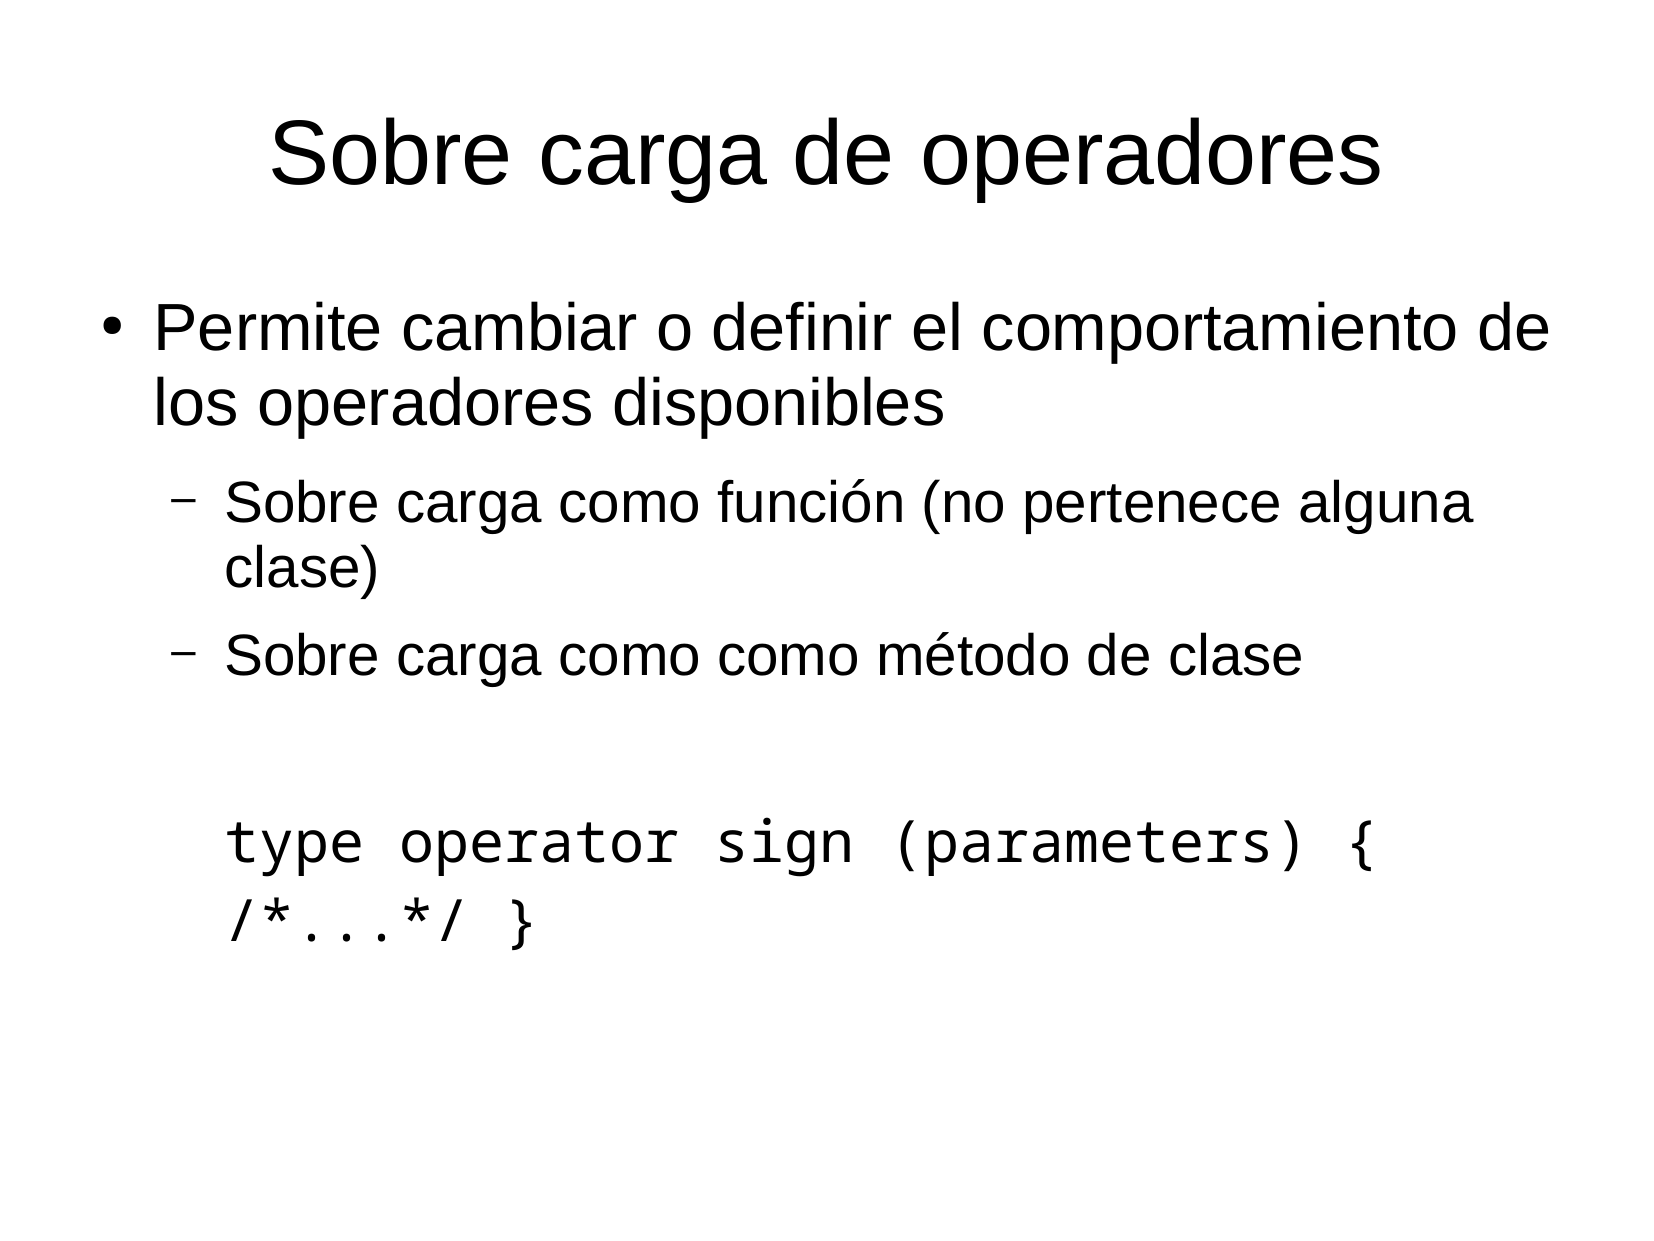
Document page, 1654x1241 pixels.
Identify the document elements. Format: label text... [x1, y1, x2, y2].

list Permite cambiar o definir el comportamiento de los operadores disponibles Sobre carga como función (no pertenece alguna clase) Sobre carga como como método de clase type operator sign (parameters) { /*...*/ } [82, 290, 1571, 1010]
title Sobre carga de operadores [82, 49, 1571, 257]
